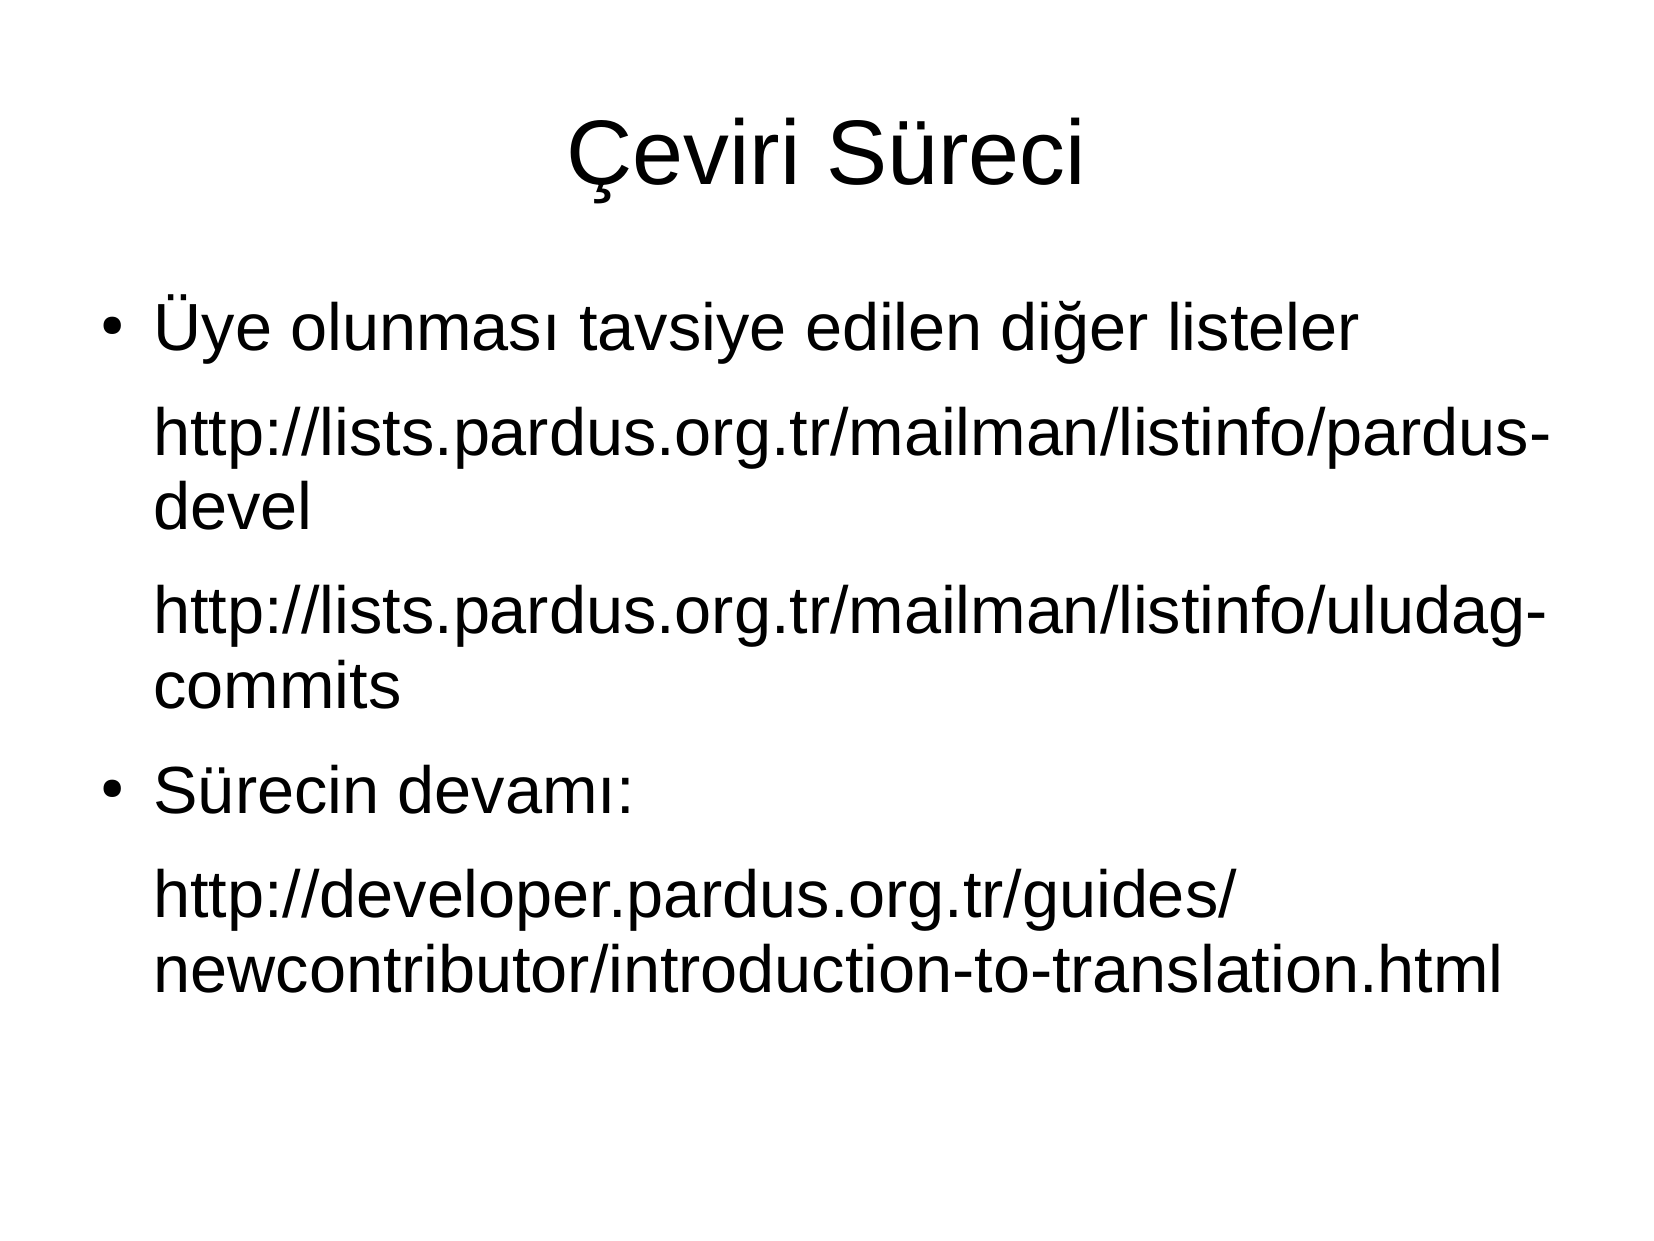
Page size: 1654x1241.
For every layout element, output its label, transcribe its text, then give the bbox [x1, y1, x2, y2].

list Üye olunması tavsiye edilen diğer listeler http://lists.pardus.org.tr/mailman/listinfo/pardus-devel http://lists.pardus.org.tr/mailman/listinfo/uludag-commits Sürecin devamı: http://developer.pardus.org.tr/guides/newcontributor/introduction-to-translation.html [82, 290, 1571, 1109]
title Çeviri Süreci [82, 49, 1571, 257]
